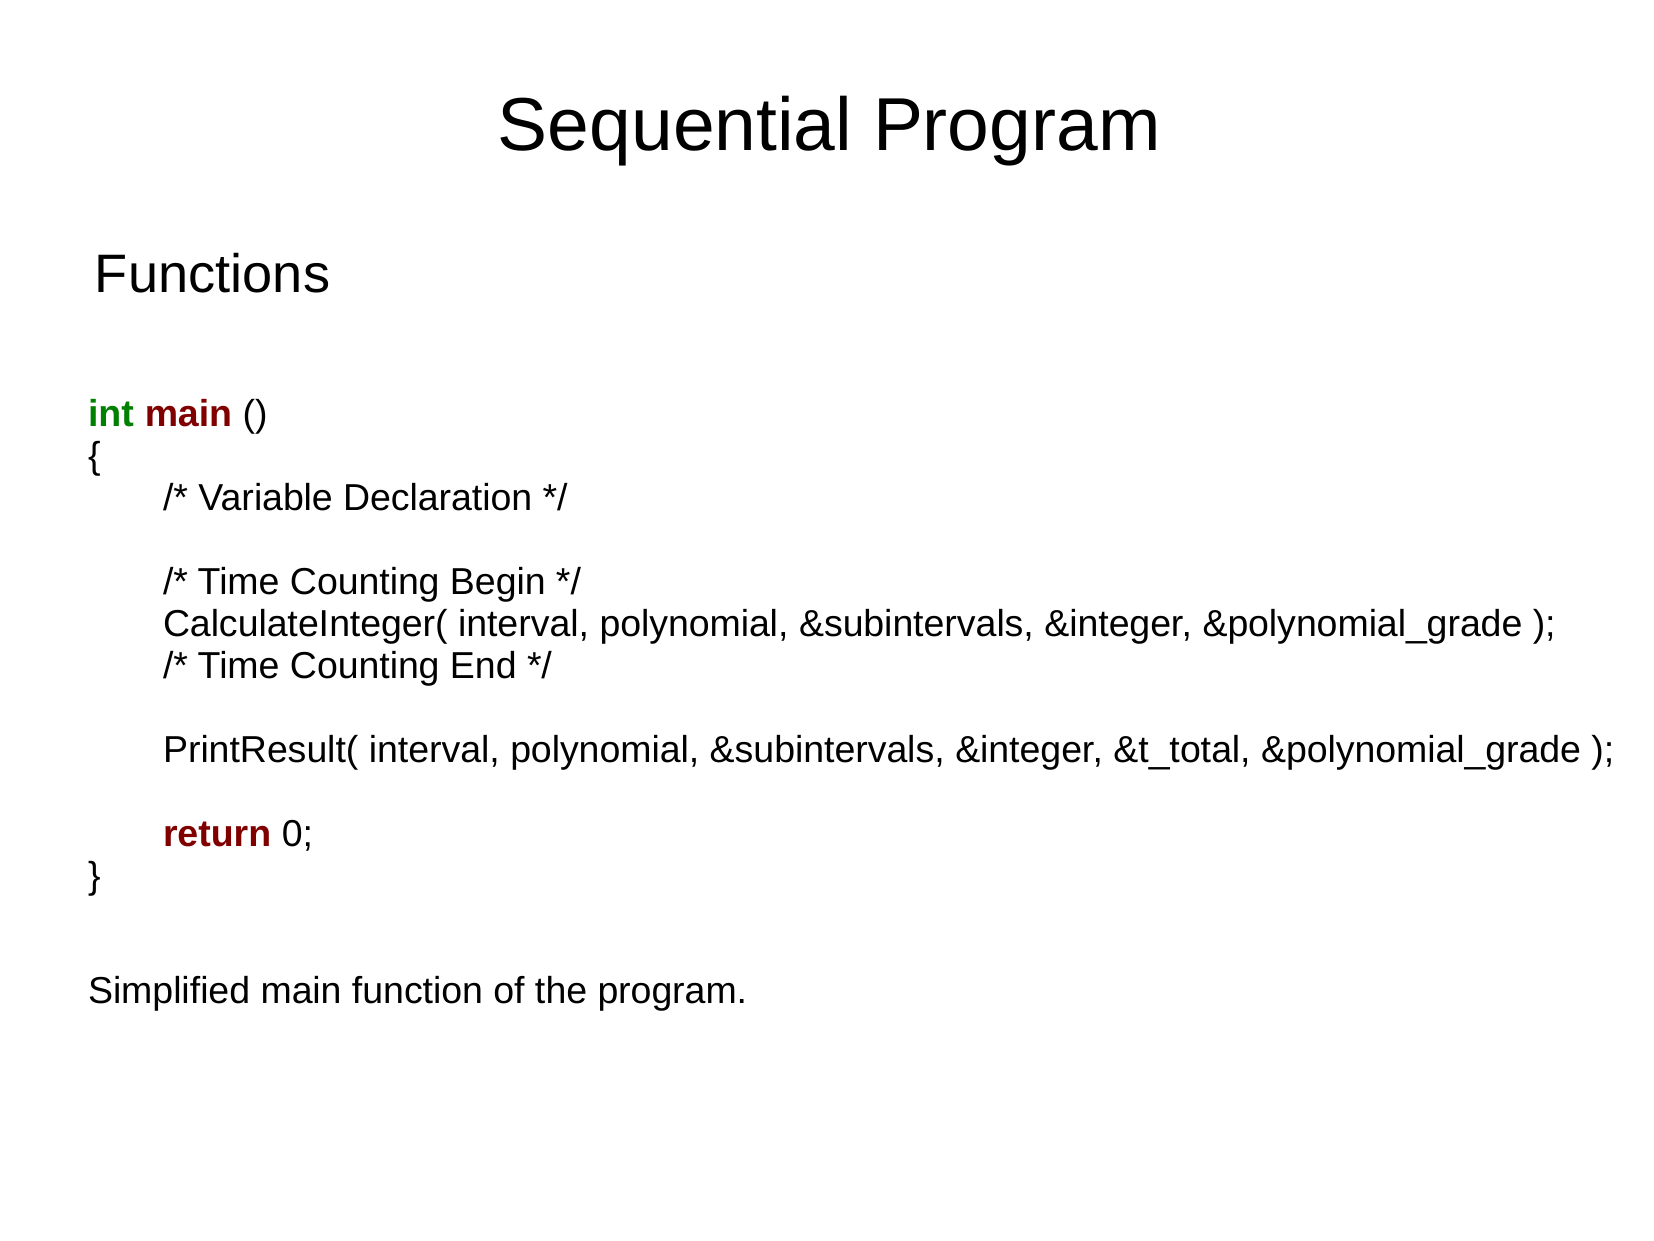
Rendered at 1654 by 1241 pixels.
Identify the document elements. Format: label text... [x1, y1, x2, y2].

text_box Sequential Program [4, 75, 1654, 174]
text_box Functions [4, 216, 1654, 316]
text_box int main () { /* Variable Declaration */ /* Time Counting Begin */ CalculateInteger( interval, polynomial, &subintervals, &integer, &polynomial_grade ); /* Time Counting End */ PrintResult( interval, polynomial, &subintervals, &integer, &t_total, &polynomial_grade ); return 0; } [0, 385, 1650, 928]
text_box Simplified main function of the program. [0, 962, 1650, 1104]
